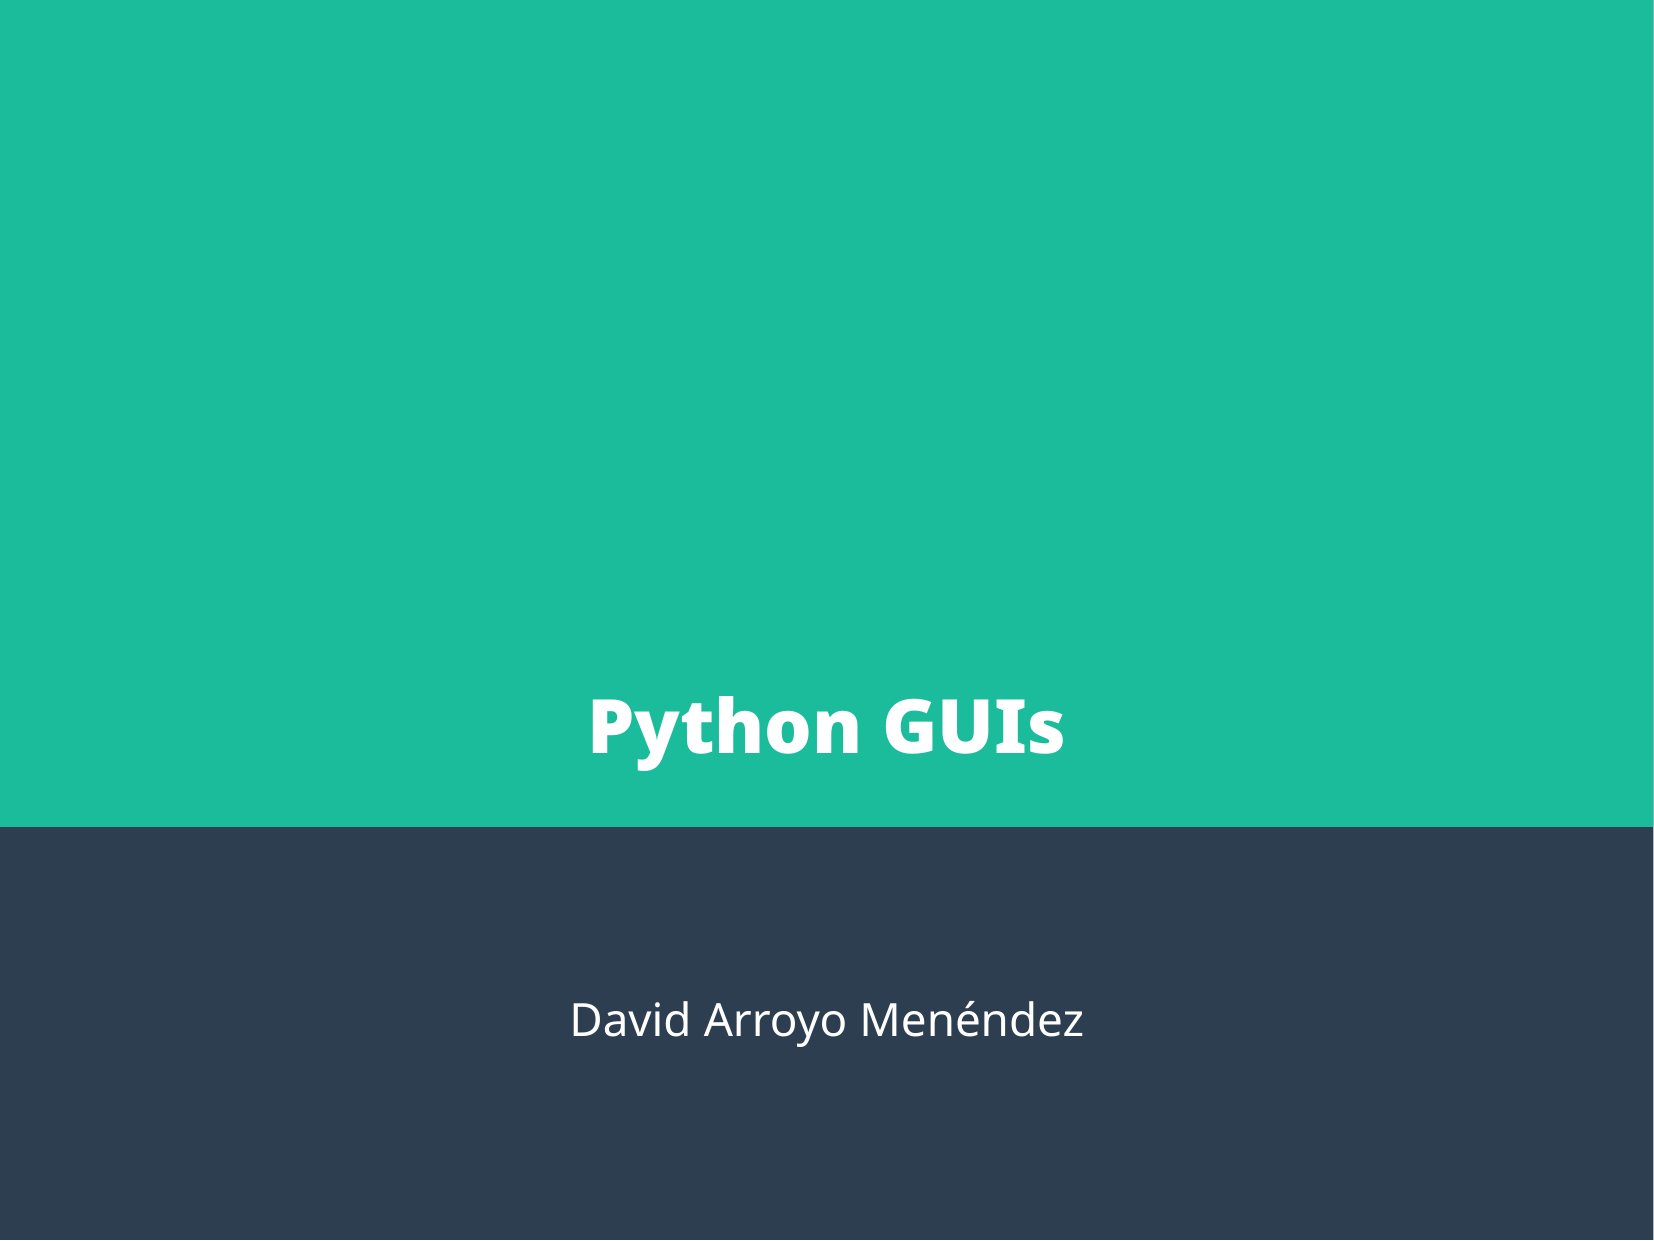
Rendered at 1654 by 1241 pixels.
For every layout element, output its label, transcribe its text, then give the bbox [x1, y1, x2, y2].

subtitle David Arroyo Menéndez [59, 856, 1595, 1182]
title Python GUIs [59, 620, 1595, 778]
